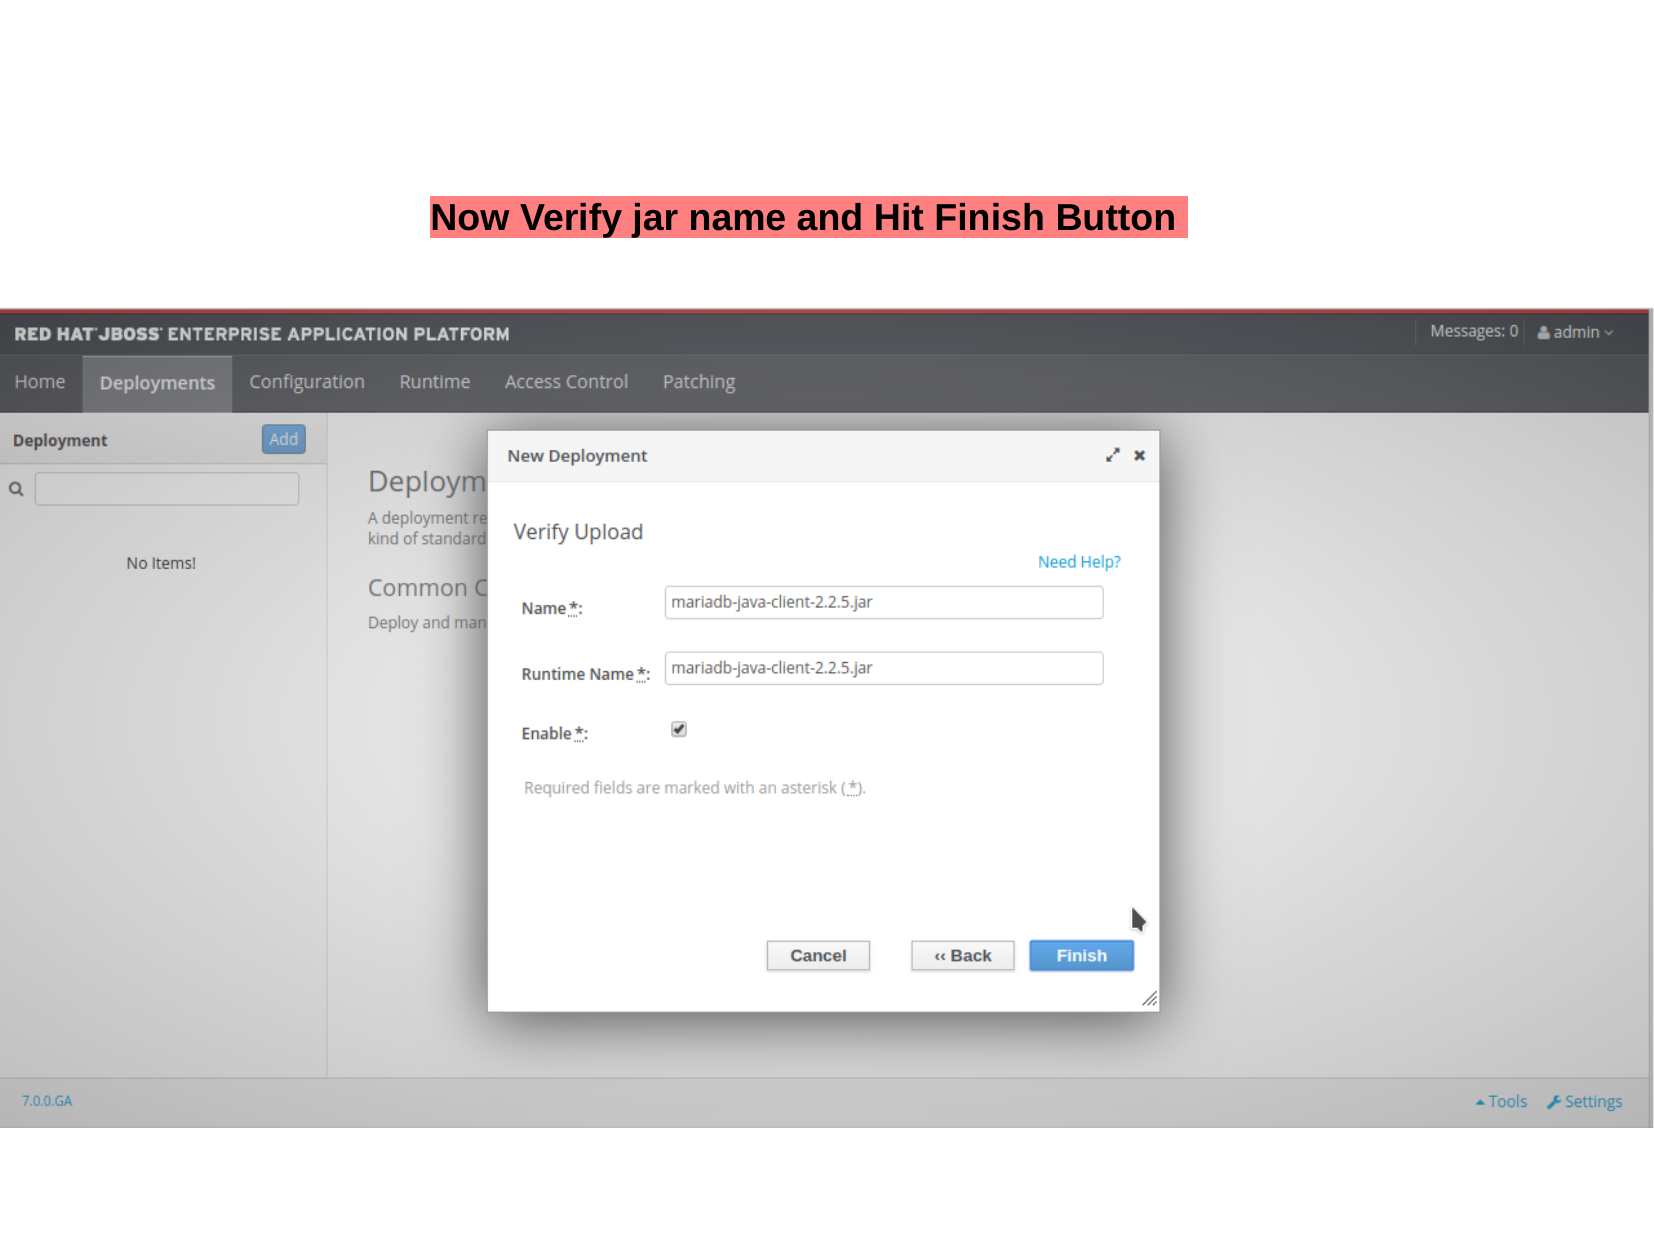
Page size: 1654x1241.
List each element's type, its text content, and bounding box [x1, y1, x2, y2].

picture [0, 307, 1654, 1128]
text_box Now Verify jar name and Hit Finish Button [0, 188, 1619, 246]
